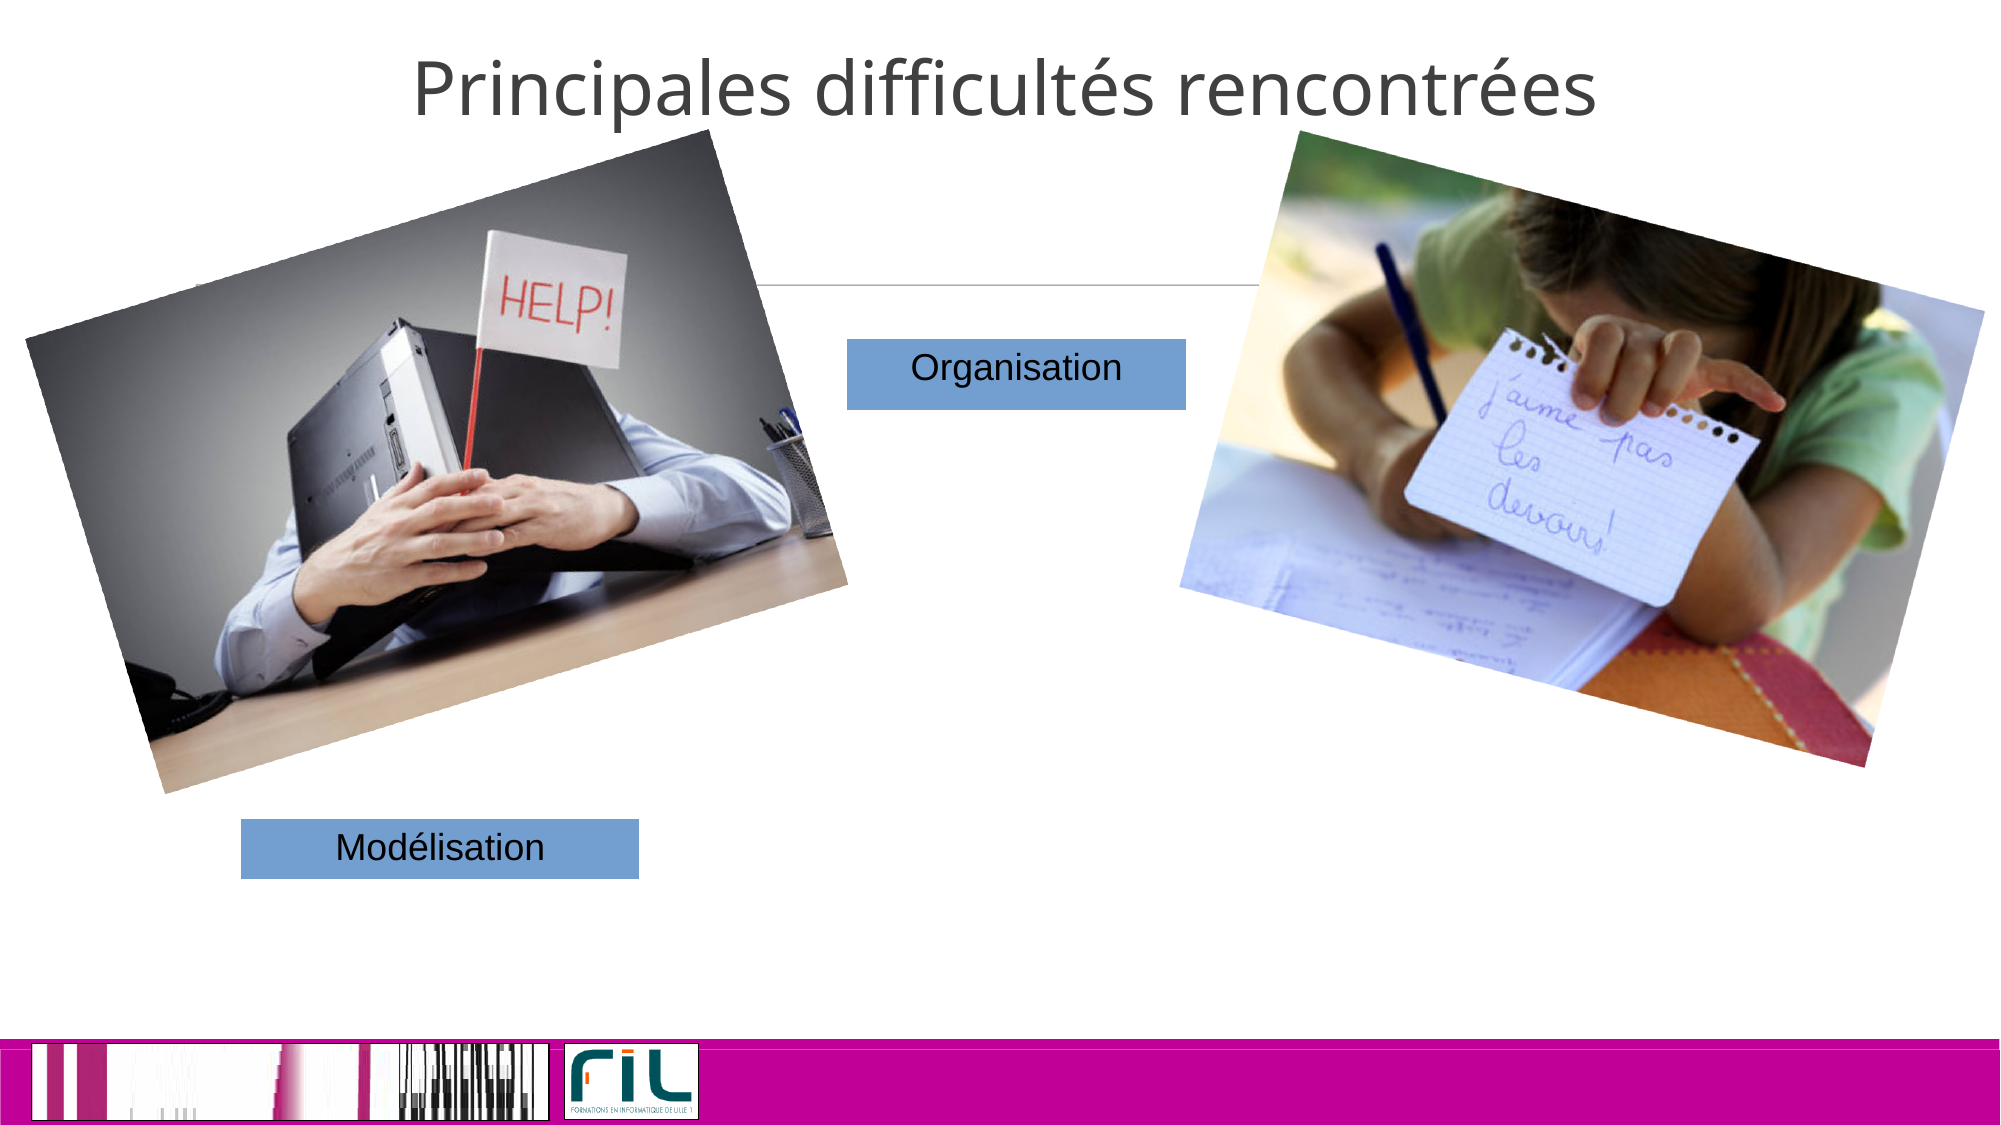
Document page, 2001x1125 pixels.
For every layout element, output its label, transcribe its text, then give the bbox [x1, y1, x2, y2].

title Principales difficultés rencontrées [180, 47, 1830, 285]
picture [564, 1043, 699, 1120]
table_header Organisation [847, 339, 1186, 410]
picture [1178, 129, 1985, 768]
picture [24, 128, 848, 794]
table_header Modélisation [241, 819, 639, 879]
picture [32, 1044, 549, 1120]
